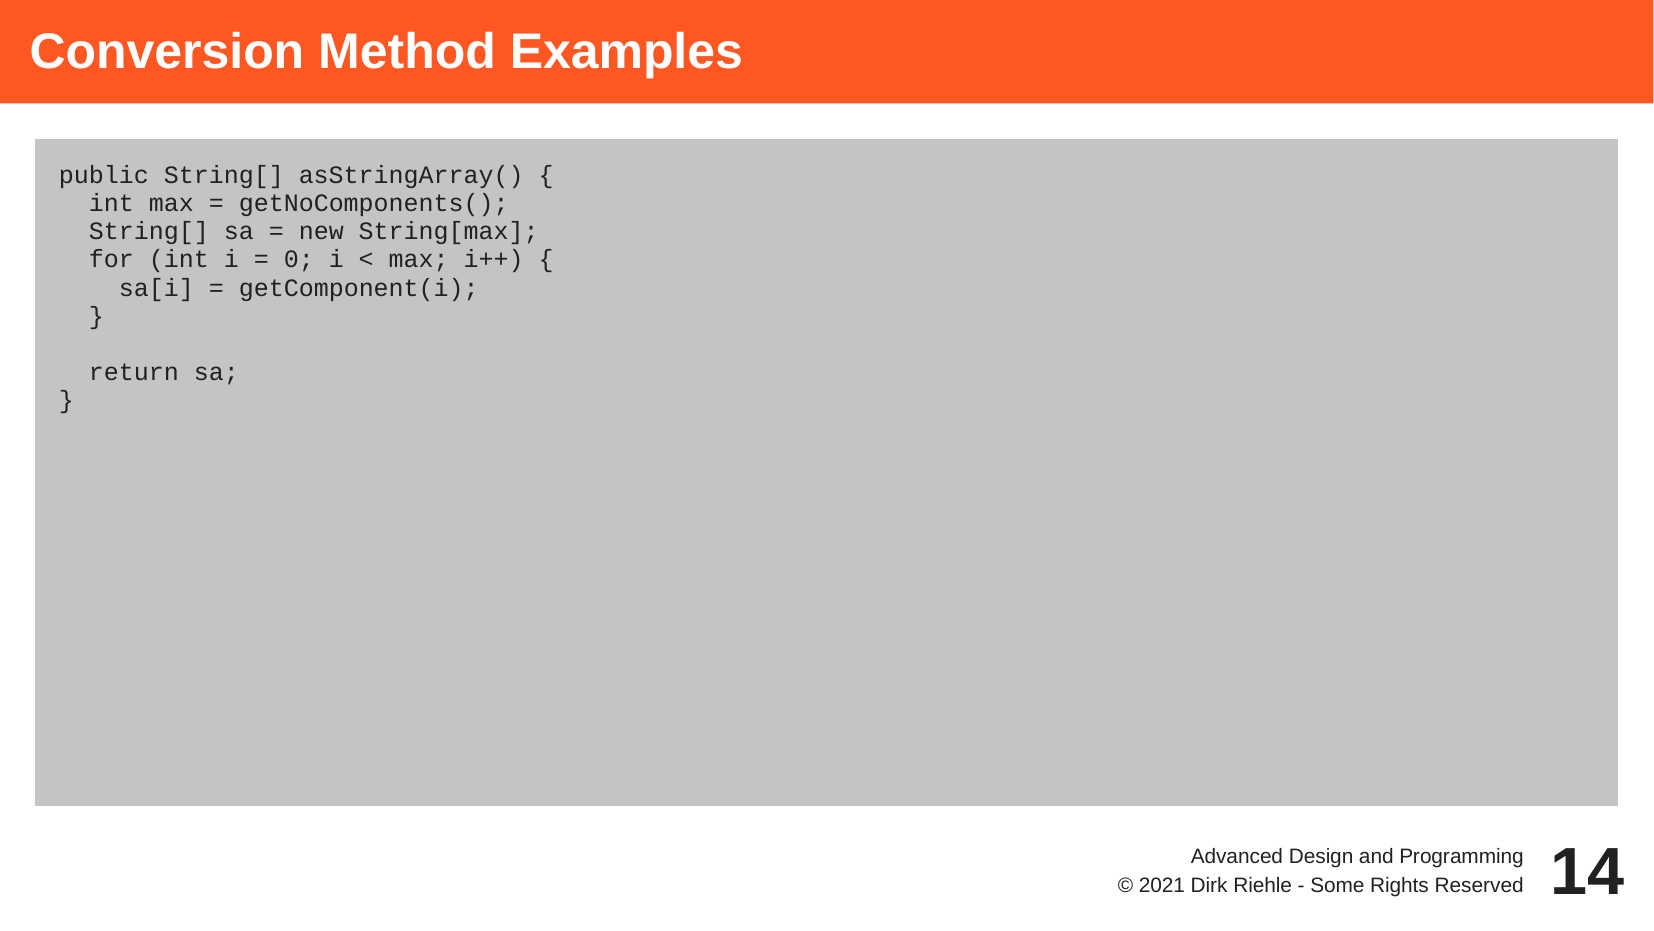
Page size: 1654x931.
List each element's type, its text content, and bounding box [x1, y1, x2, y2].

list public String[] asStringArray() { int max = getNoComponents(); String[] sa = new String[max]; for (int i = 0; i < max; i++) { sa[i] = getComponent(i); } return sa; } [29, 132, 1625, 813]
title Conversion Method Examples [0, 0, 1654, 104]
